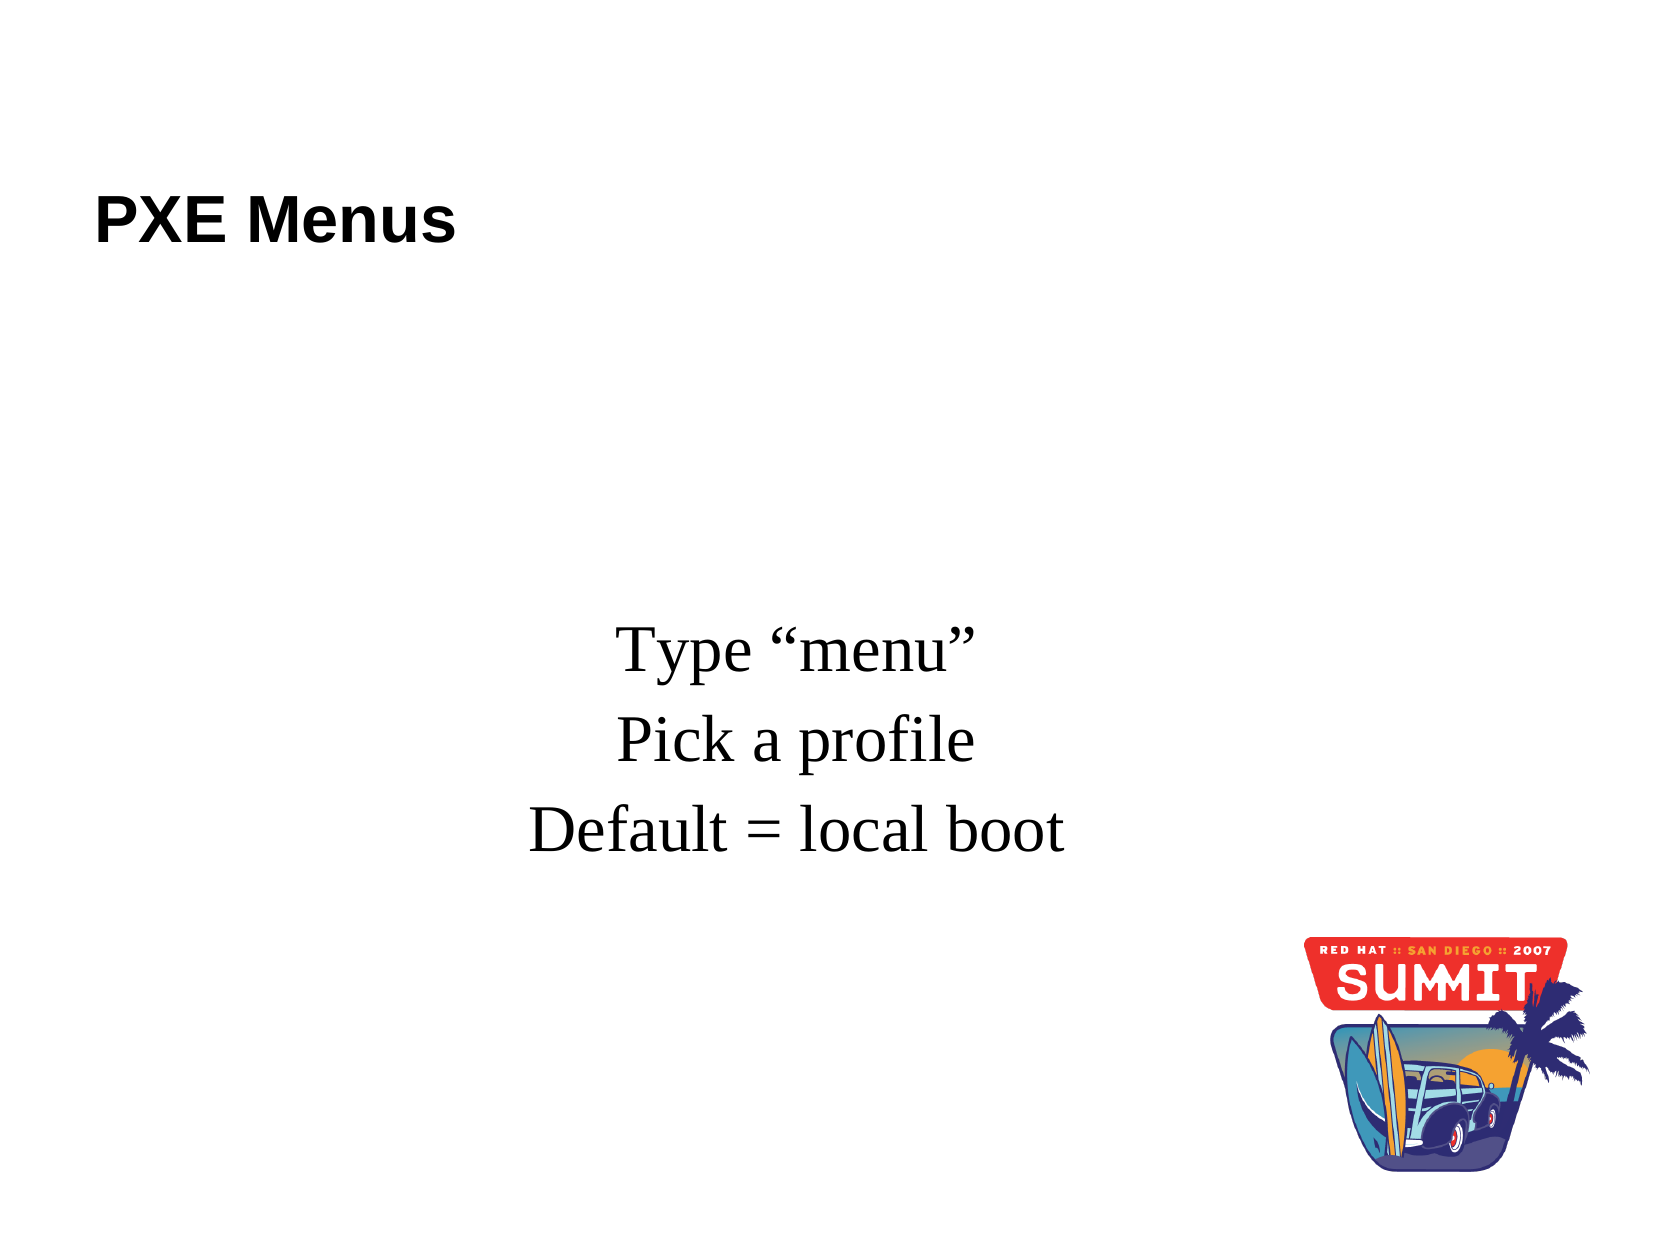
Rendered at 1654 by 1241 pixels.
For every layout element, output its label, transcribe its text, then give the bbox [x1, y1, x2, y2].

subtitle Type “menu” Pick a profile Default = local boot [94, 304, 1500, 1174]
picture [1500, 937, 1590, 1172]
title PXE Menus [94, 164, 1506, 275]
